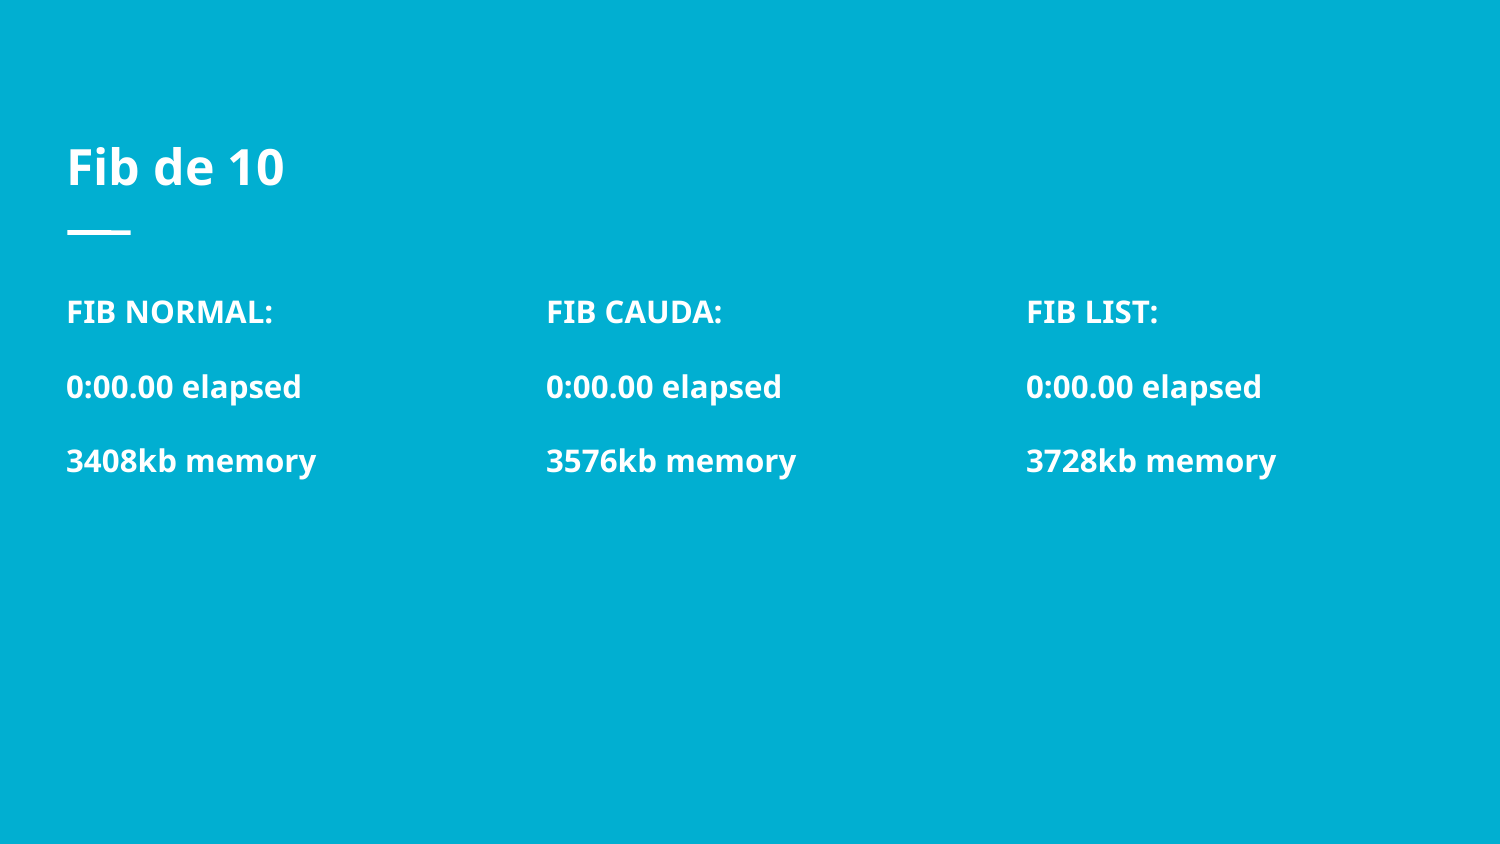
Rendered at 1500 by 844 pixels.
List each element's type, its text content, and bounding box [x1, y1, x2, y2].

list FIB LIST: 0:00.00 elapsed 3728kb memory [1011, 269, 1472, 750]
list FIB CAUDA: 0:00.00 elapsed 3576kb memory [531, 269, 992, 750]
title Fib de 10 [51, 91, 1472, 216]
list FIB NORMAL: 0:00.00 elapsed 3408kb memory [51, 269, 512, 750]
